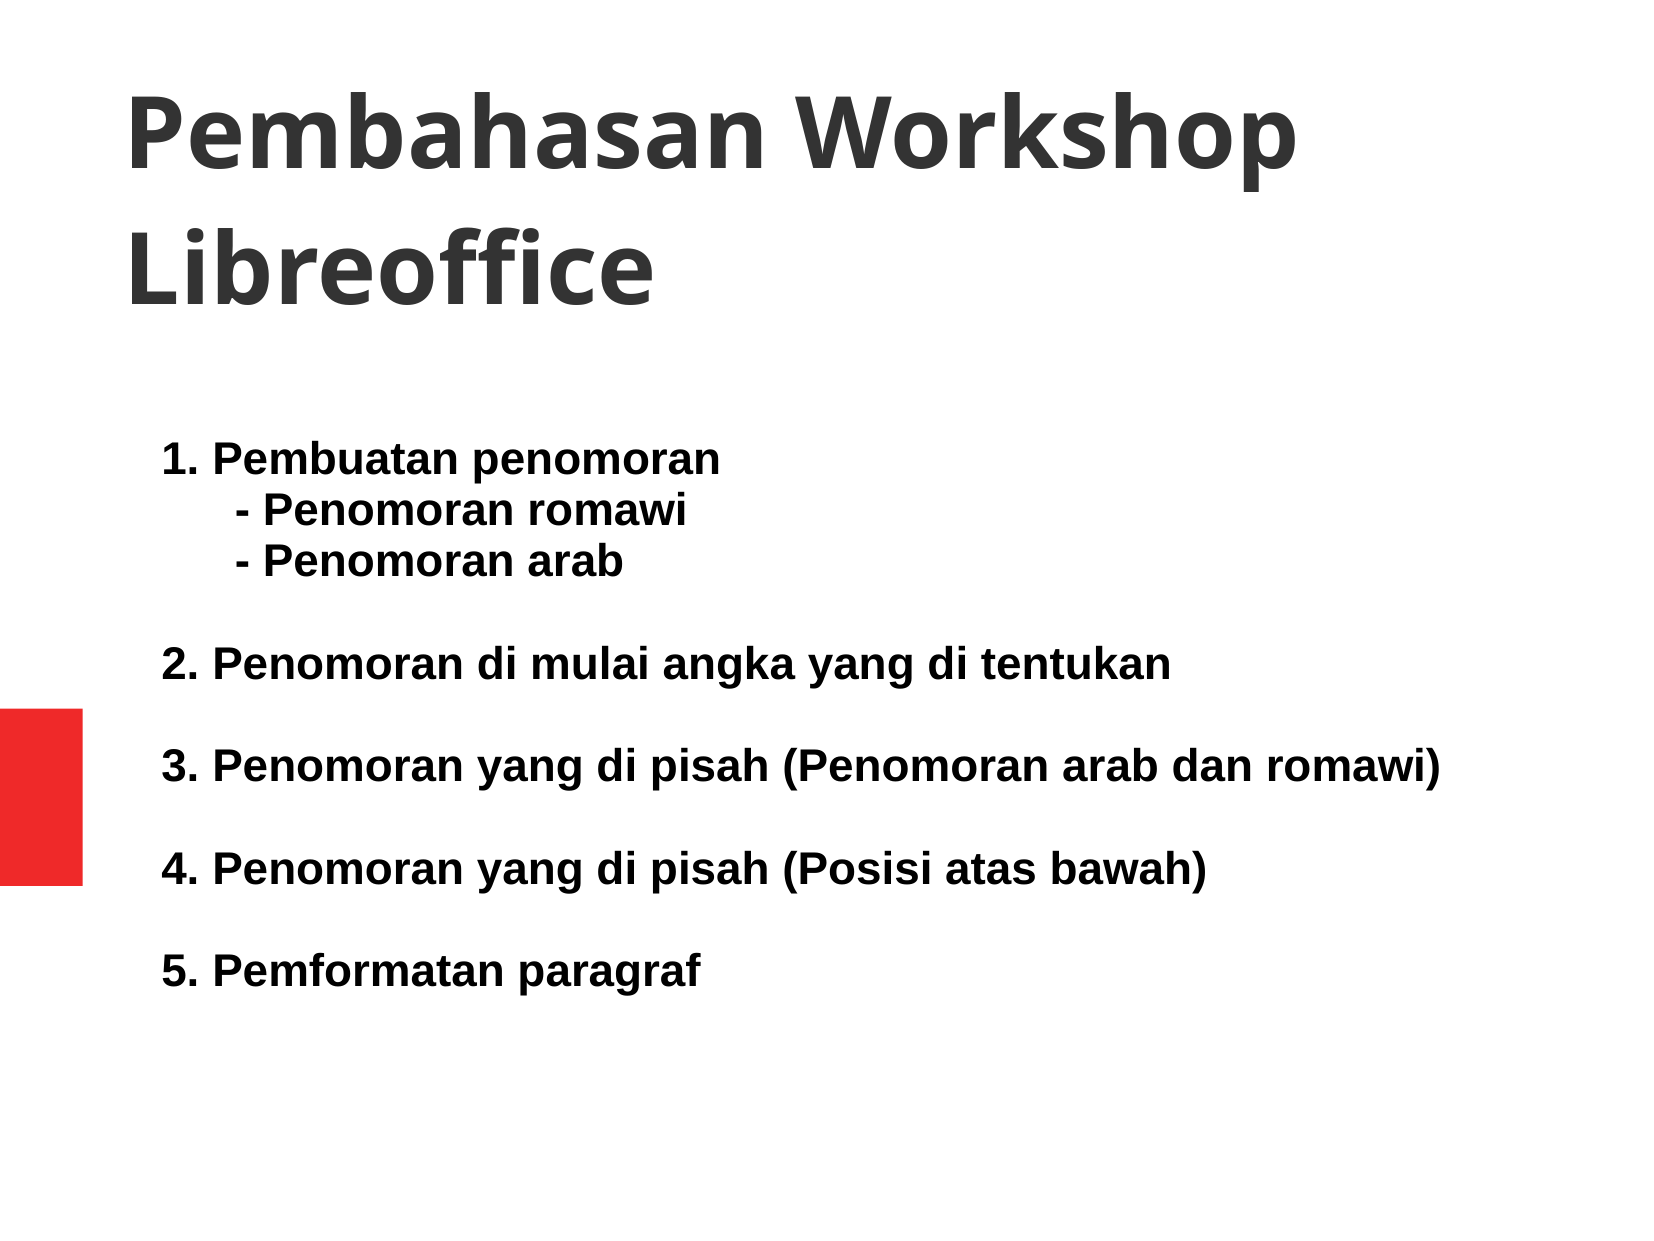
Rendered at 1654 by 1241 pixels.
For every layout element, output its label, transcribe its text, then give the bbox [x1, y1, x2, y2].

text_box 1. Pembuatan penomoran - Penomoran romawi - Penomoran arab 2. Penomoran di mulai angka yang di tentukan 3. Penomoran yang di pisah (Penomoran arab dan romawi) 4. Penomoran yang di pisah (Posisi atas bawah) 5. Pemformatan paragraf [146, 425, 1536, 1004]
title Pembahasan Workshop Libreoffice [124, 80, 1542, 314]
